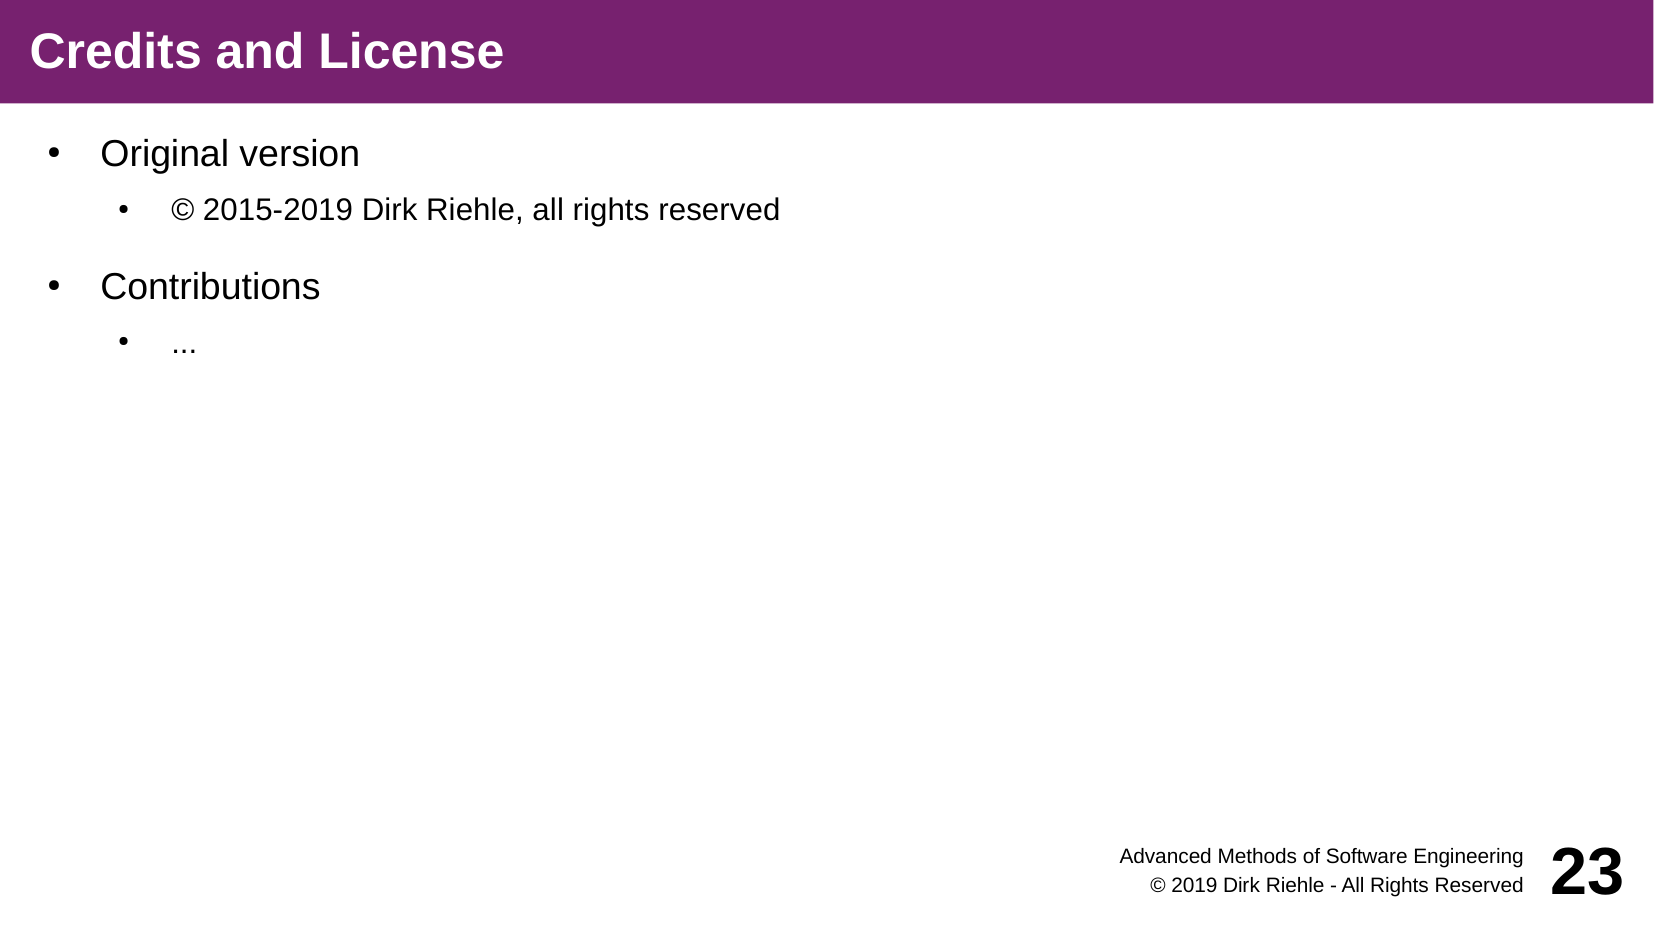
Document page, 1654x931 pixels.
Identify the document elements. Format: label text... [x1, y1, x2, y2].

title Credits and License [0, 0, 1654, 104]
list Original version © 2015-2019 Dirk Riehle, all rights reserved Contributions ... [29, 132, 1625, 813]
